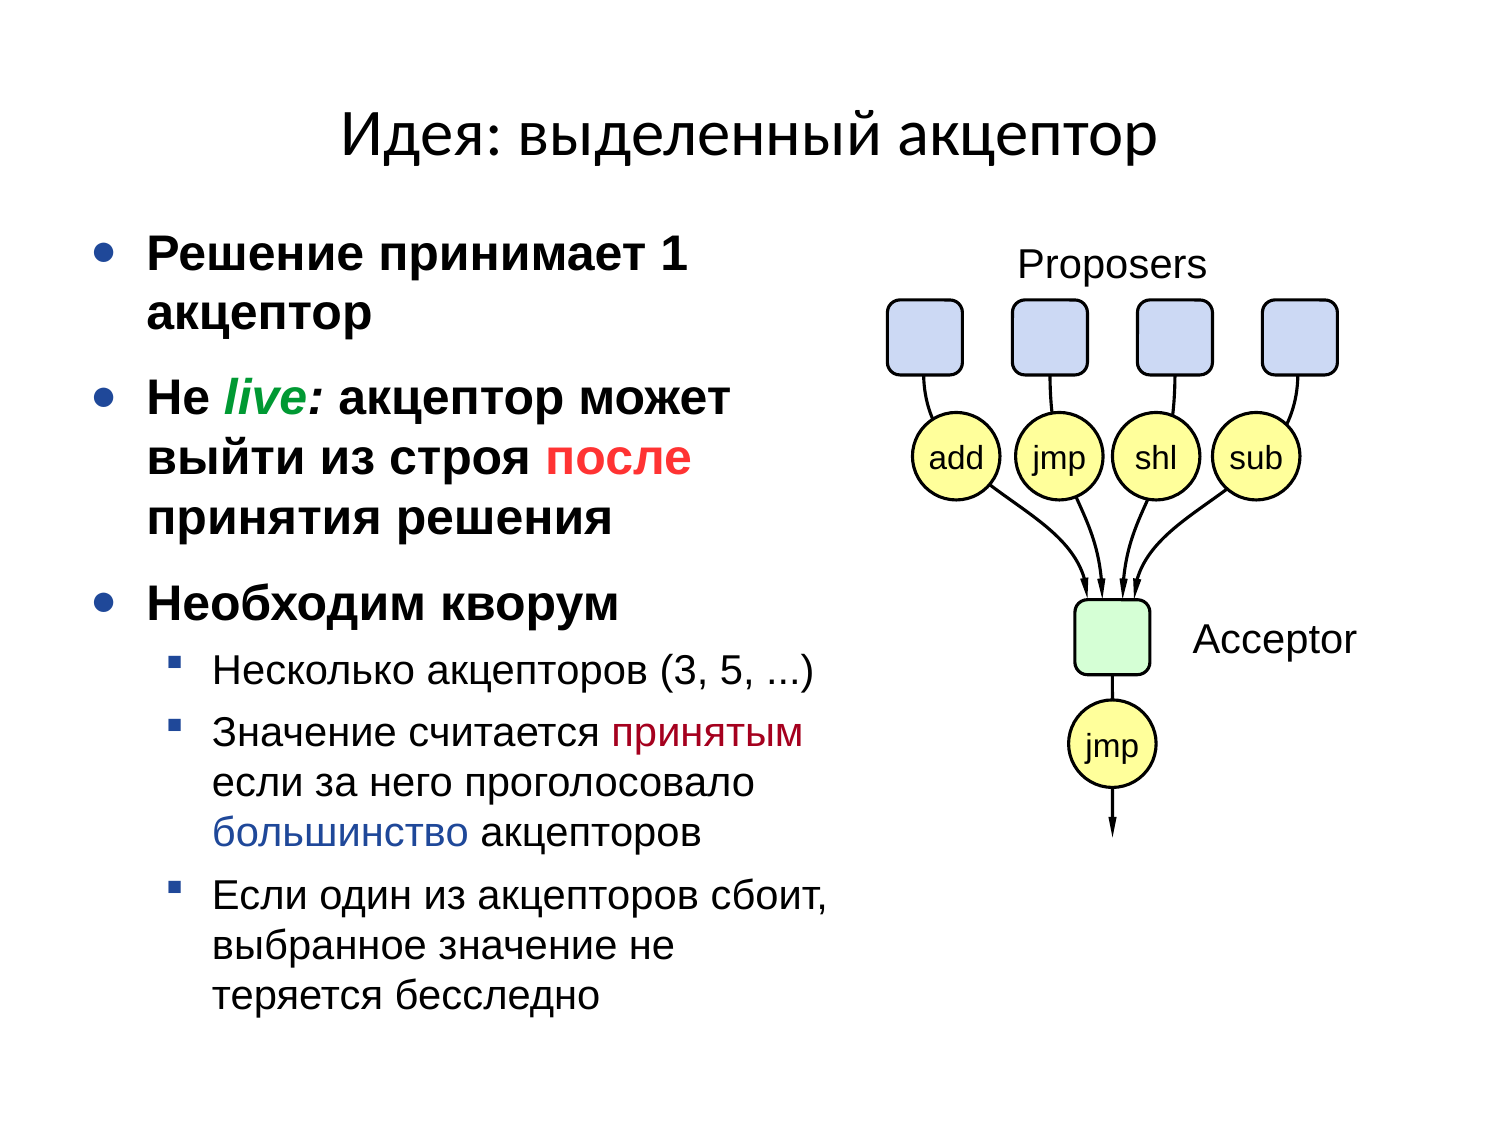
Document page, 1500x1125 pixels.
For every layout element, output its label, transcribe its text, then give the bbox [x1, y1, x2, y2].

text_box [1137, 299, 1213, 375]
list Решение принимает 1 акцептор Не live: акцептор может выйти из строя после принятия решения Необходим кворум Несколько акцепторов (3, 5, ...) Значение считается принятым если за него проголосовало большинство акцепторов Если один из акцепторов сбоит, выбранное значение не теряется бесследно [75, 233, 850, 1000]
text_box [1074, 599, 1150, 675]
text_box Proposers [1012, 236, 1213, 288]
text_box jmp [1015, 412, 1104, 500]
text_box shl [1112, 412, 1200, 500]
text_box sub [1212, 412, 1300, 500]
text_box Acceptor [1175, 611, 1375, 663]
title Идея: выделенный акцептор [75, 45, 1426, 233]
text_box [887, 299, 963, 375]
text_box jmp [1068, 699, 1157, 788]
text_box add [912, 412, 1000, 500]
text_box [1012, 299, 1088, 375]
text_box [1262, 299, 1338, 375]
